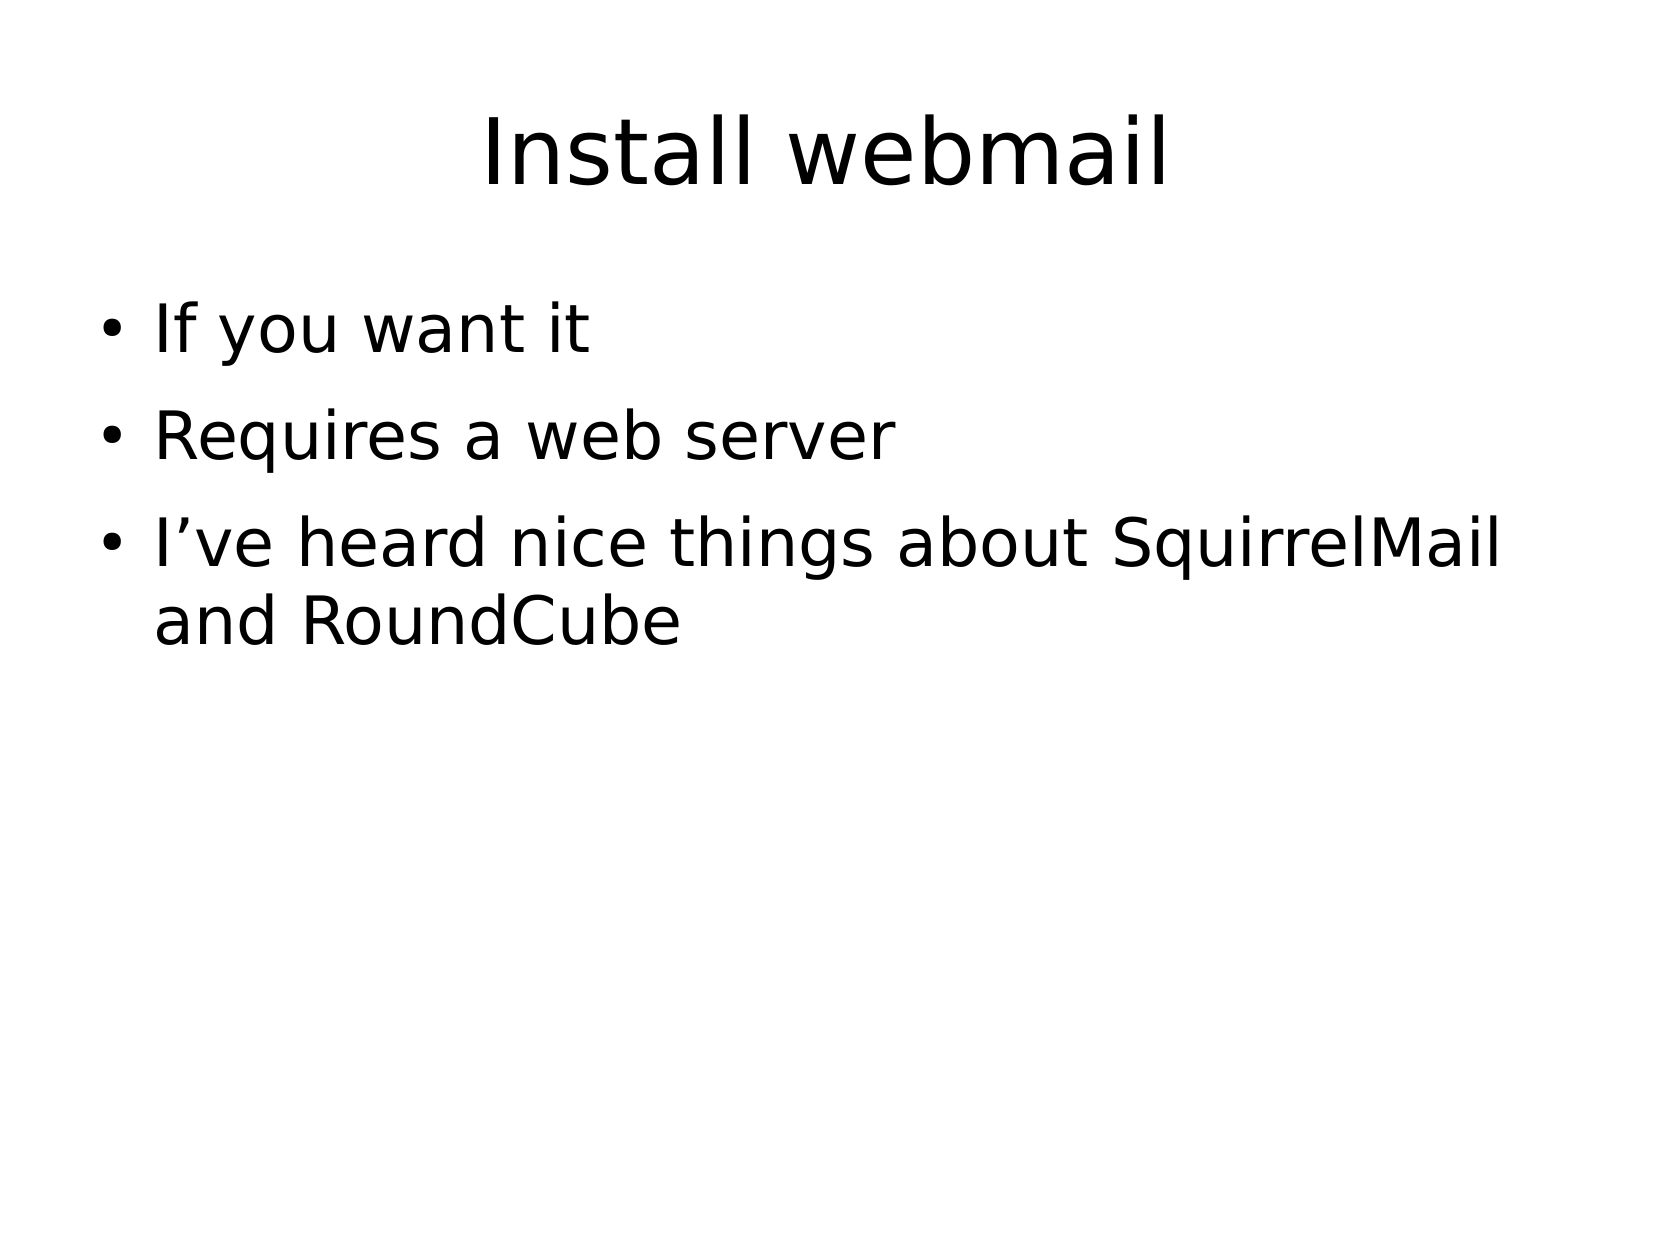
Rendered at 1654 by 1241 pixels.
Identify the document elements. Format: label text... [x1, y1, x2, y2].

title Install webmail [82, 49, 1571, 257]
list If you want it Requires a web server I’ve heard nice things about SquirrelMail and RoundCube [82, 290, 1571, 1010]
